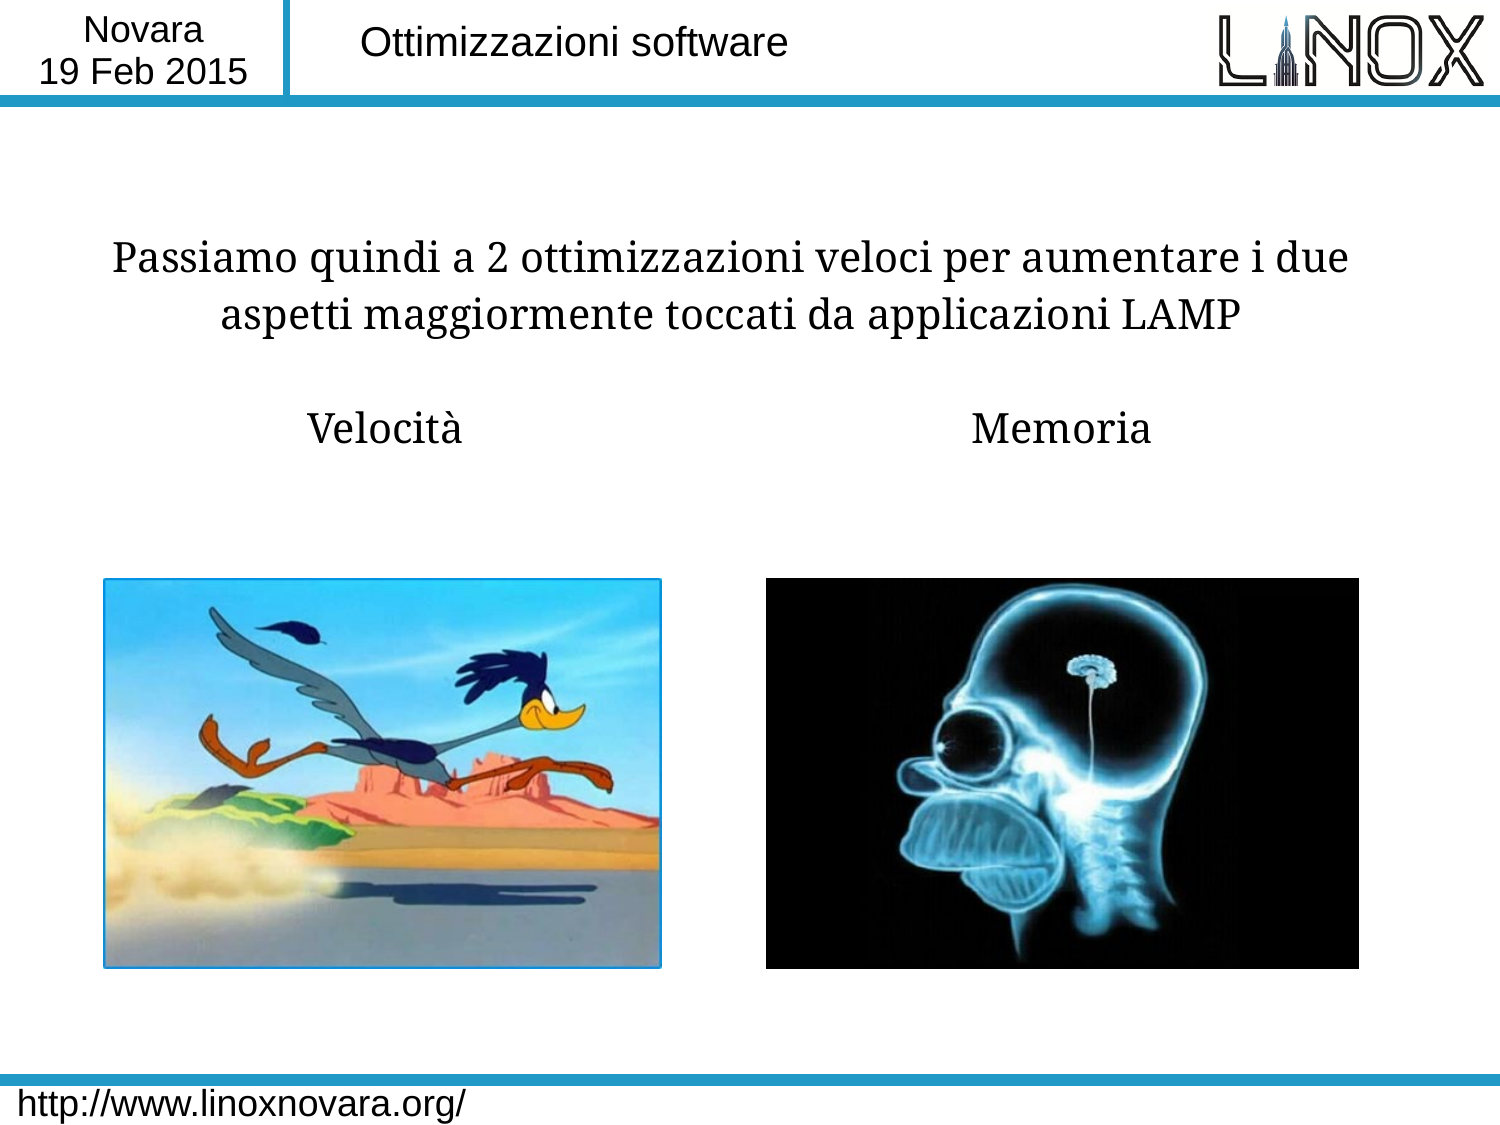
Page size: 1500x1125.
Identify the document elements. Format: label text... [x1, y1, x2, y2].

text_box Passiamo quindi a 2 ottimizzazioni veloci per aumentare i due aspetti maggiormente toccati da applicazioni LAMP Velocità Memoria [70, 220, 1392, 568]
list Ottimizzazioni software [345, 11, 1371, 87]
picture [0, 0, 1500, 107]
picture [103, 578, 662, 969]
picture [0, 1074, 1500, 1086]
picture [766, 578, 1359, 969]
